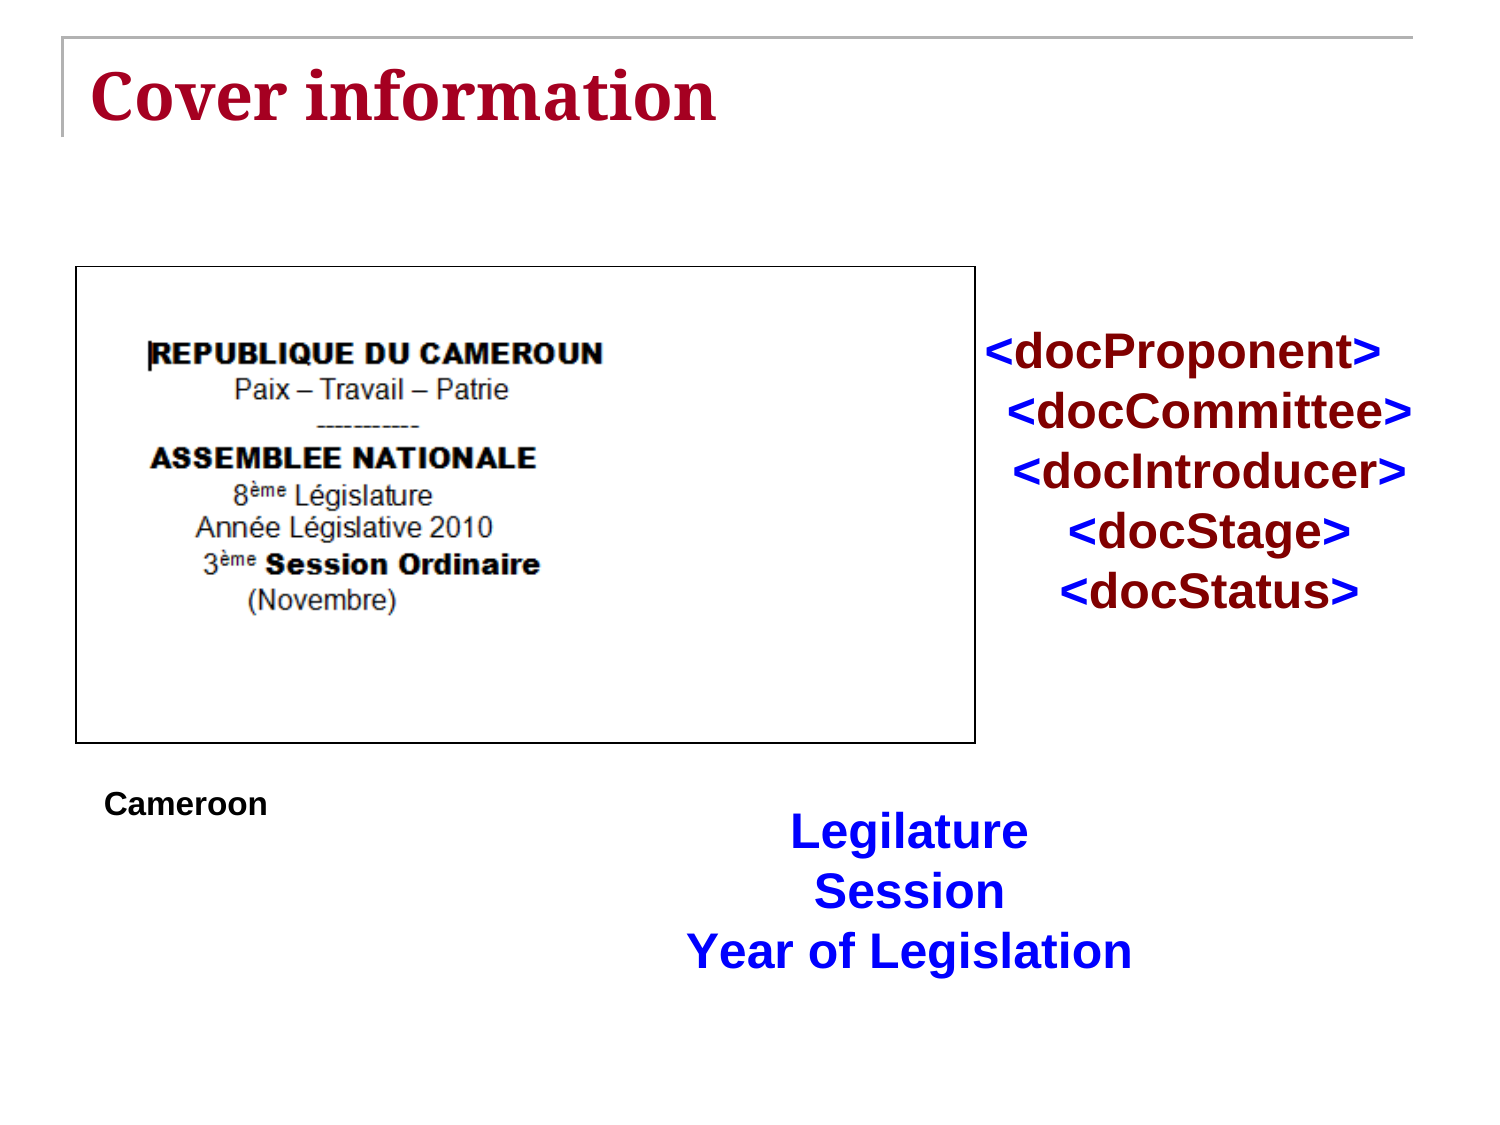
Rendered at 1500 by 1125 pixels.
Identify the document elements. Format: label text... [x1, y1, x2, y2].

picture [76, 267, 975, 743]
text_box <docProponent> <docCommittee> <docIntroducer> <docStage> <docStatus> Legilature Session Year of Legislation [369, 310, 1450, 986]
text_box Cameroon [88, 774, 283, 831]
title Cover information [75, 45, 1426, 233]
